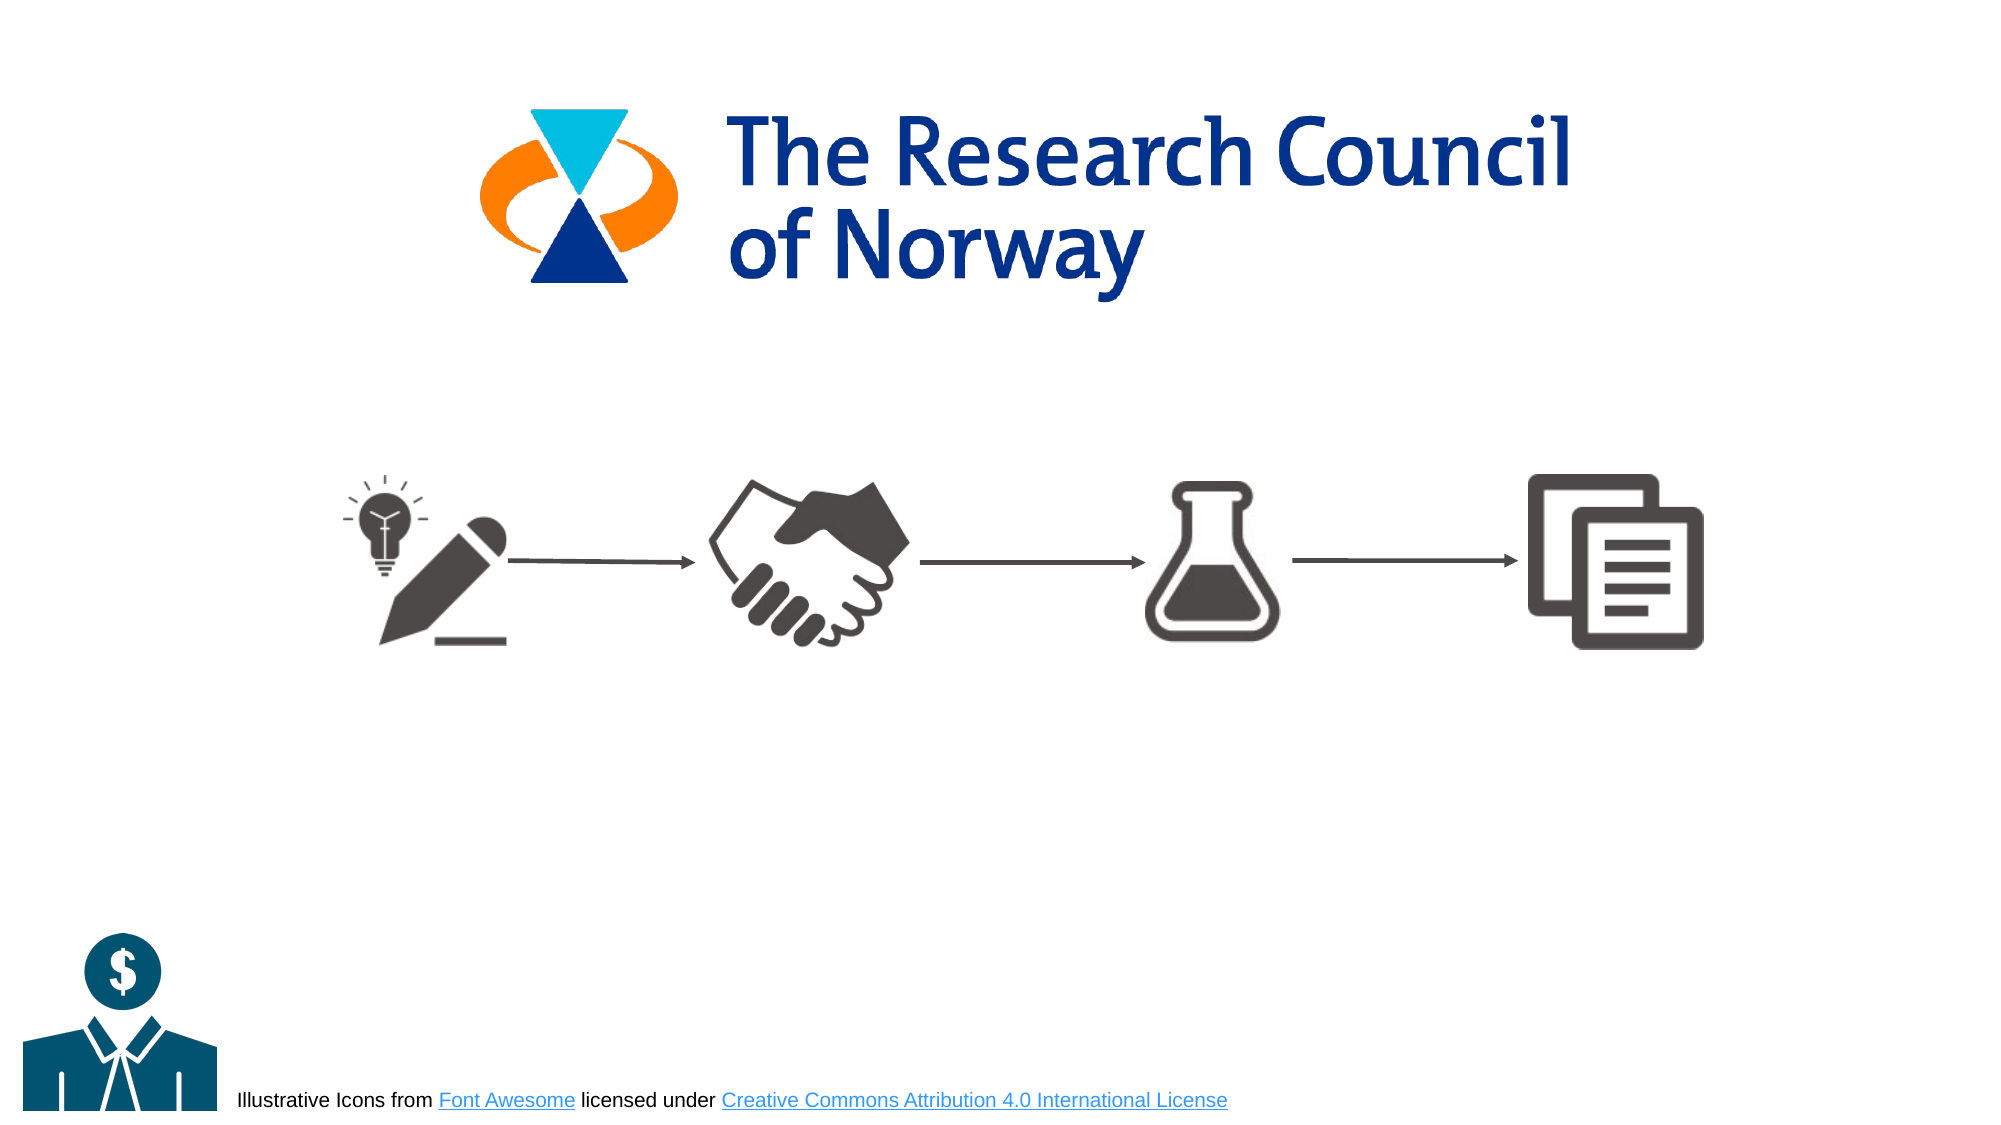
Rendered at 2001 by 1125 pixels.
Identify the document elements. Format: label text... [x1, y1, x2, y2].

picture [177, 1072, 181, 1111]
picture [381, 10, 1666, 382]
picture [23, 933, 217, 1111]
picture [1145, 481, 1281, 643]
picture [110, 948, 135, 995]
text_box Illustrative Icons from Font Awesome licensed under Creative Commons Attribution 4.0 International License [221, 1046, 1876, 1125]
picture [60, 1072, 64, 1111]
picture [695, 453, 920, 672]
picture [1528, 474, 1704, 650]
picture [343, 475, 508, 646]
